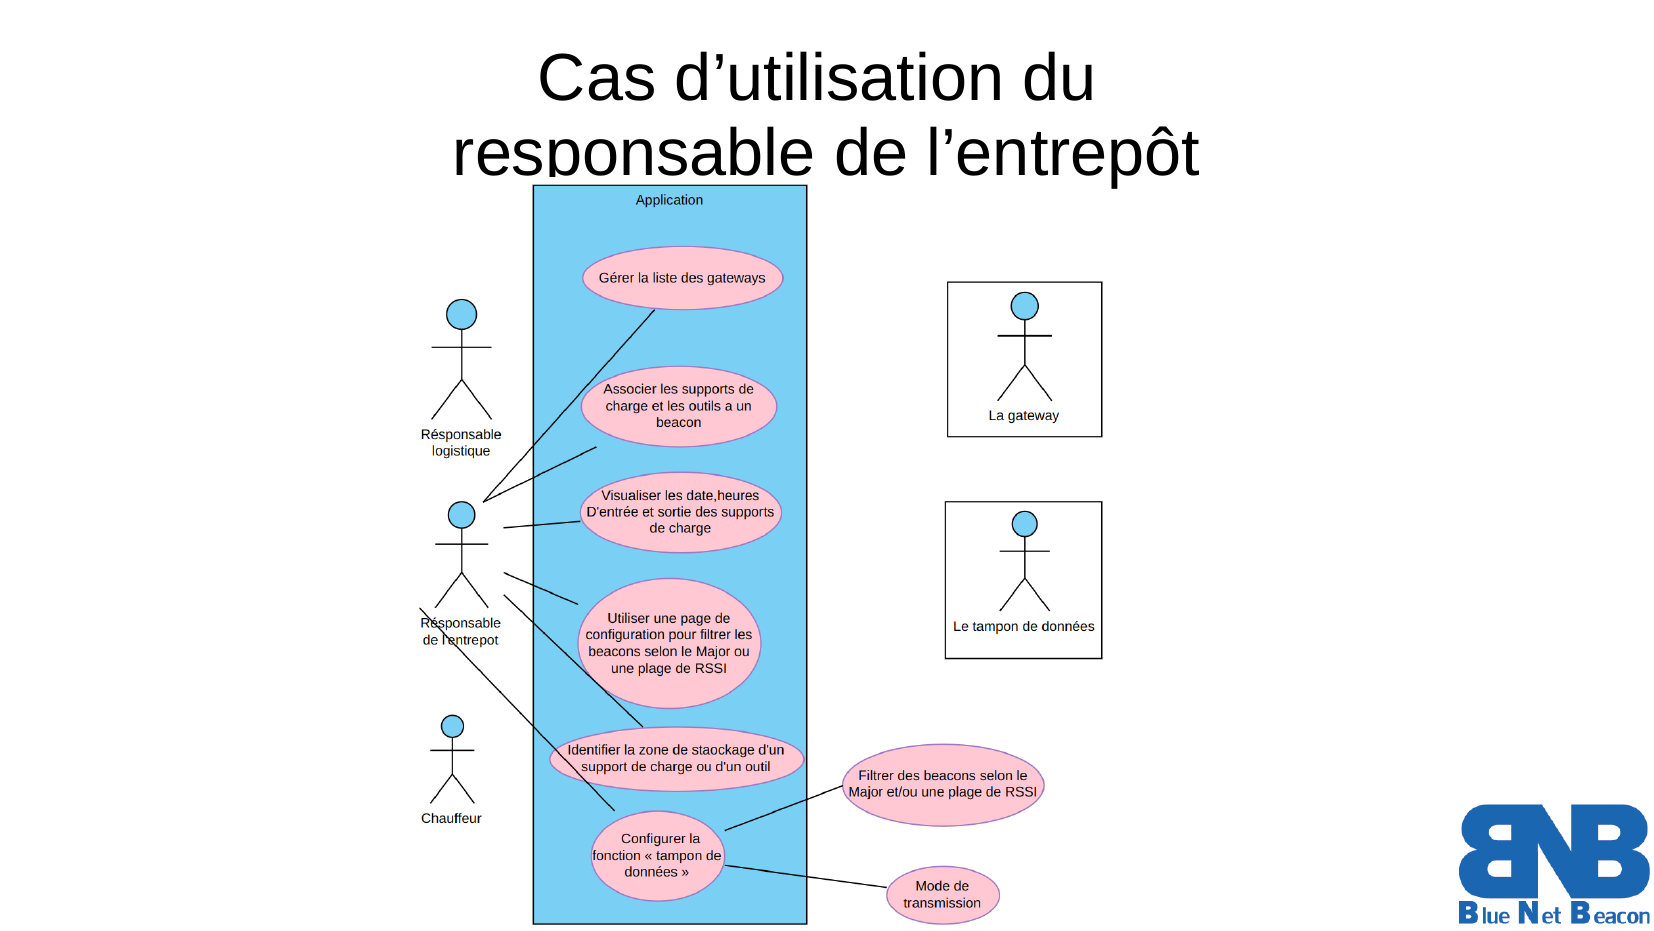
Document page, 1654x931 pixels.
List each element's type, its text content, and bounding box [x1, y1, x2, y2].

title Cas d’utilisation du responsable de l’entrepôt [82, 37, 1571, 193]
picture [413, 177, 1109, 931]
picture [1459, 797, 1650, 930]
